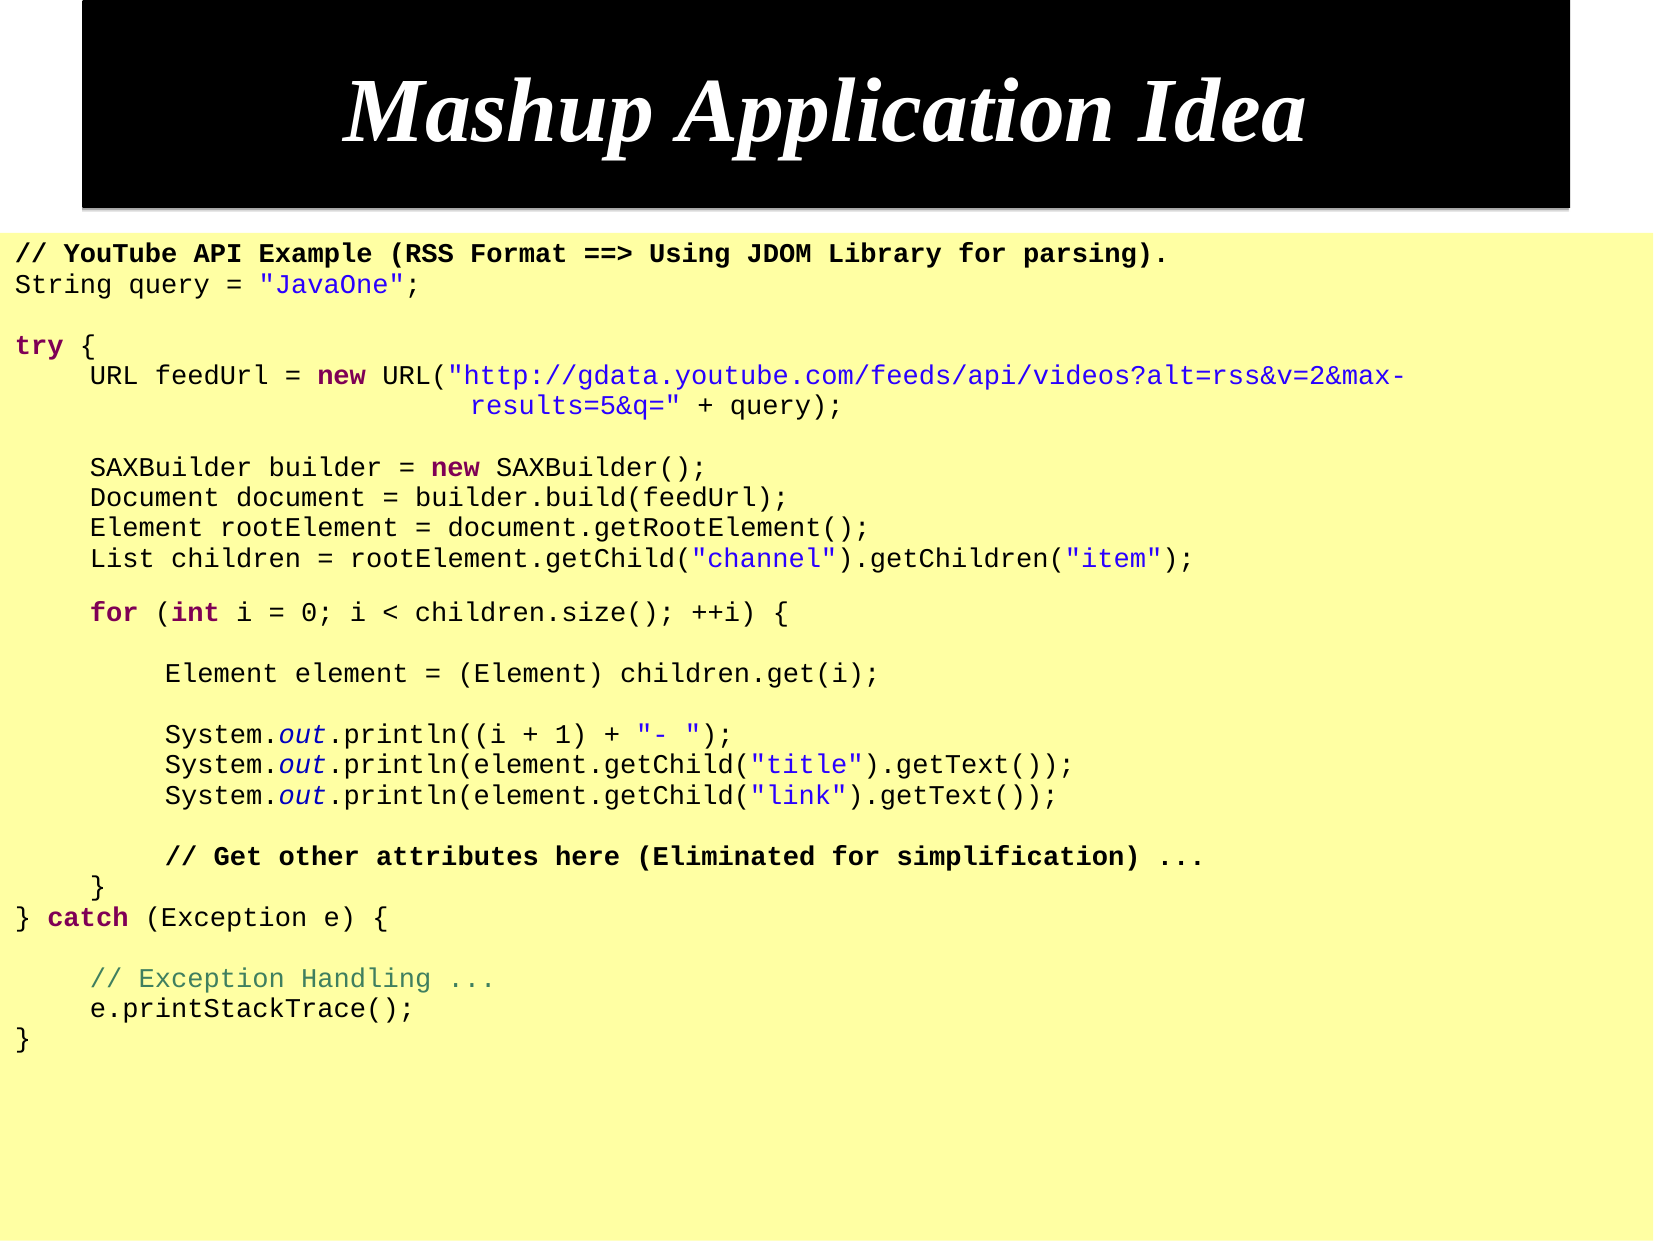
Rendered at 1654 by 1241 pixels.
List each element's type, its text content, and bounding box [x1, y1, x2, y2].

title Mashup Application Idea [82, 0, 1571, 208]
text_box // YouTube API Example (RSS Format ==> Using JDOM Library for parsing). String query = "JavaOne"; try { URL feedUrl = new URL("http://gdata.youtube.com/feeds/api/videos?alt=rss&v=2&max- results=5&q=" + query); SAXBuilder builder = new SAXBuilder(); Document document = builder.build(feedUrl); Element rootElement = document.getRootElement(); List children = rootElement.getChild("channel").getChildren("item"); for (int i = 0; i < children.size(); ++i) { Element element = (Element) children.get(i); System.out.println((i + 1) + "- "); System.out.println(element.getChild("title").getText()); System.out.println(element.getChild("link").getText()); // Get other attributes here (Eliminated for simplification) ... } } catch (Exception e) { // Exception Handling ... e.printStackTrace(); } [0, 232, 1654, 1241]
